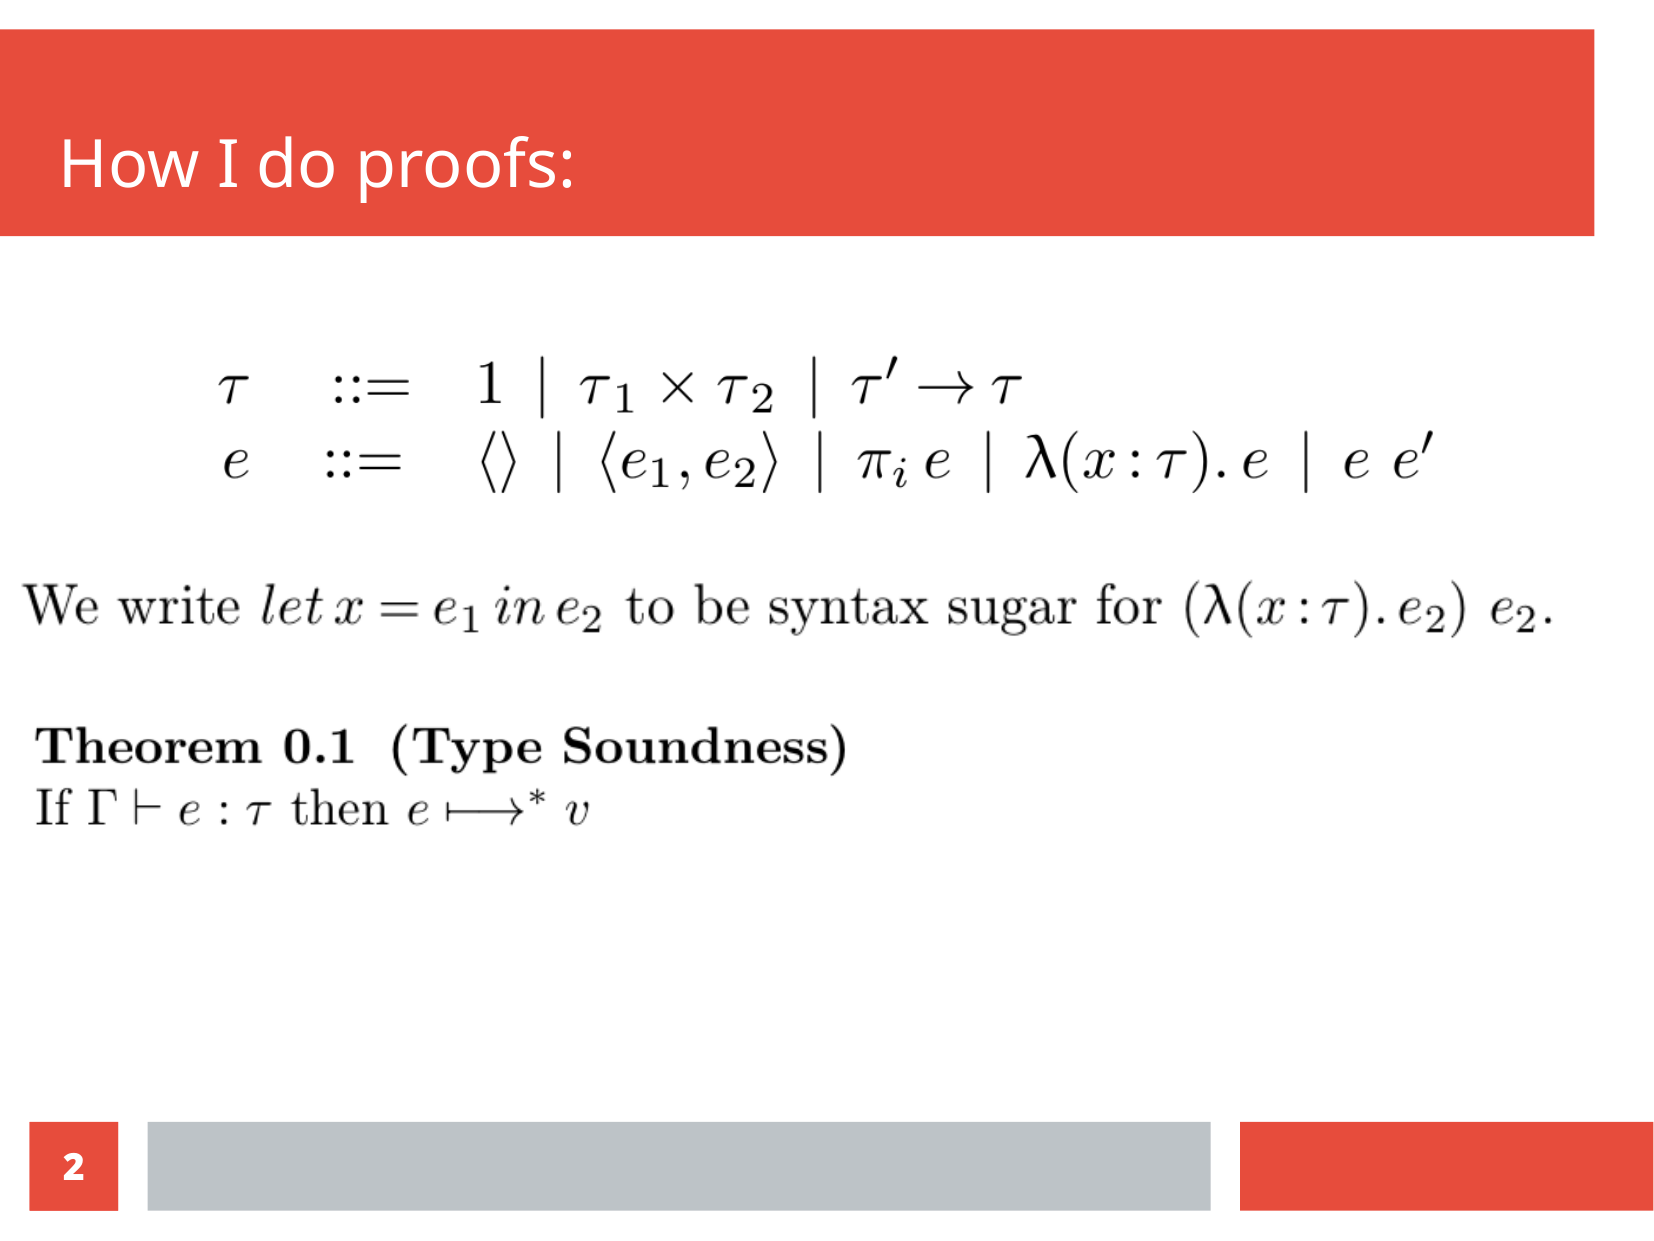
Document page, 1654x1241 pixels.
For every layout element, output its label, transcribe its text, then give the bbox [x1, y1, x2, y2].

title How I do proofs: [59, 59, 1595, 207]
picture [15, 568, 1561, 643]
picture [210, 351, 1441, 506]
picture [26, 719, 856, 831]
